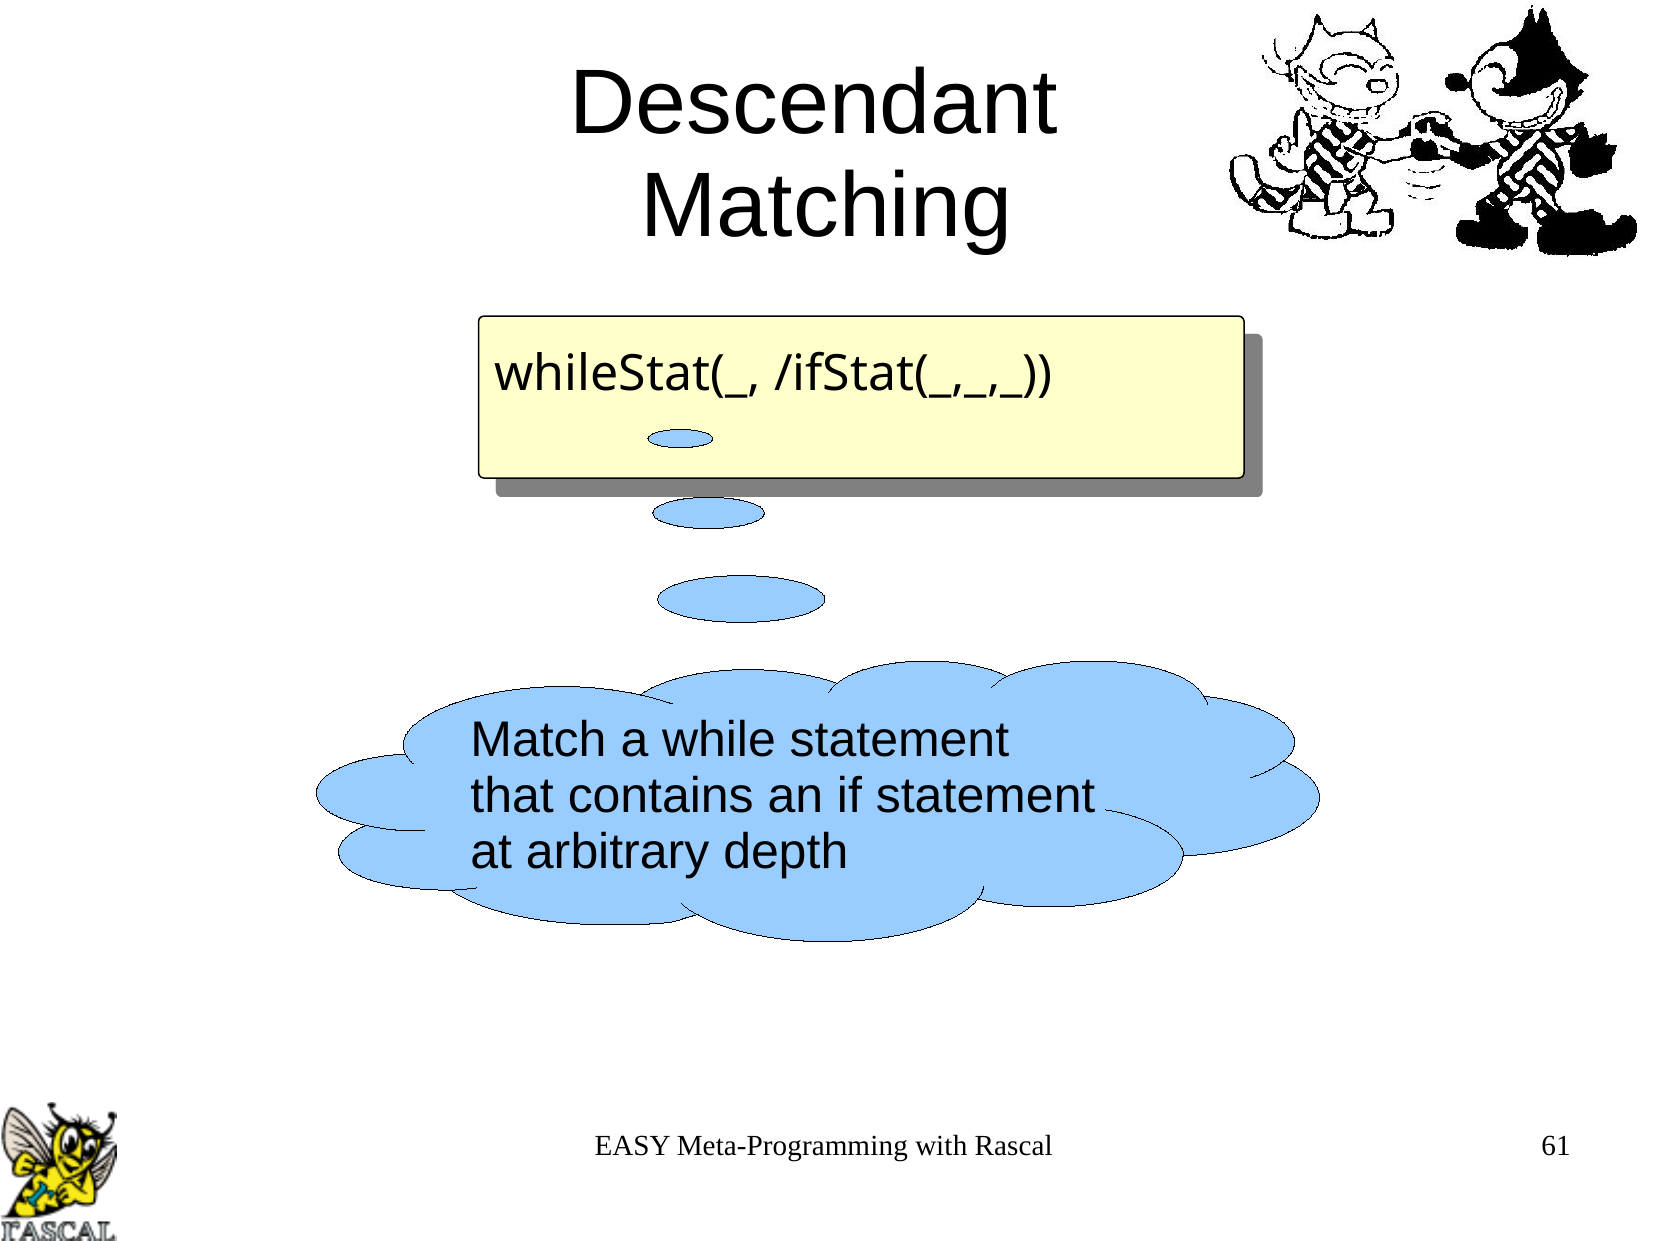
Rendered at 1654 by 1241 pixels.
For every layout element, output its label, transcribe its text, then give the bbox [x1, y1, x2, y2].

picture [0, 1102, 117, 1241]
text_box Match a while statement that contains an if statement at arbitrary depth [316, 661, 1320, 942]
title Descendant Matching [82, 49, 1220, 257]
picture [1220, 4, 1647, 268]
text_box whileStat(_, /ifStat(_,_,_)) [479, 329, 1163, 459]
text_box Match a while statement that contains an if statement at arbitrary depth [652, 497, 765, 529]
text_box Match a while statement that contains an if statement at arbitrary depth [657, 575, 825, 623]
text_box [478, 316, 1245, 479]
